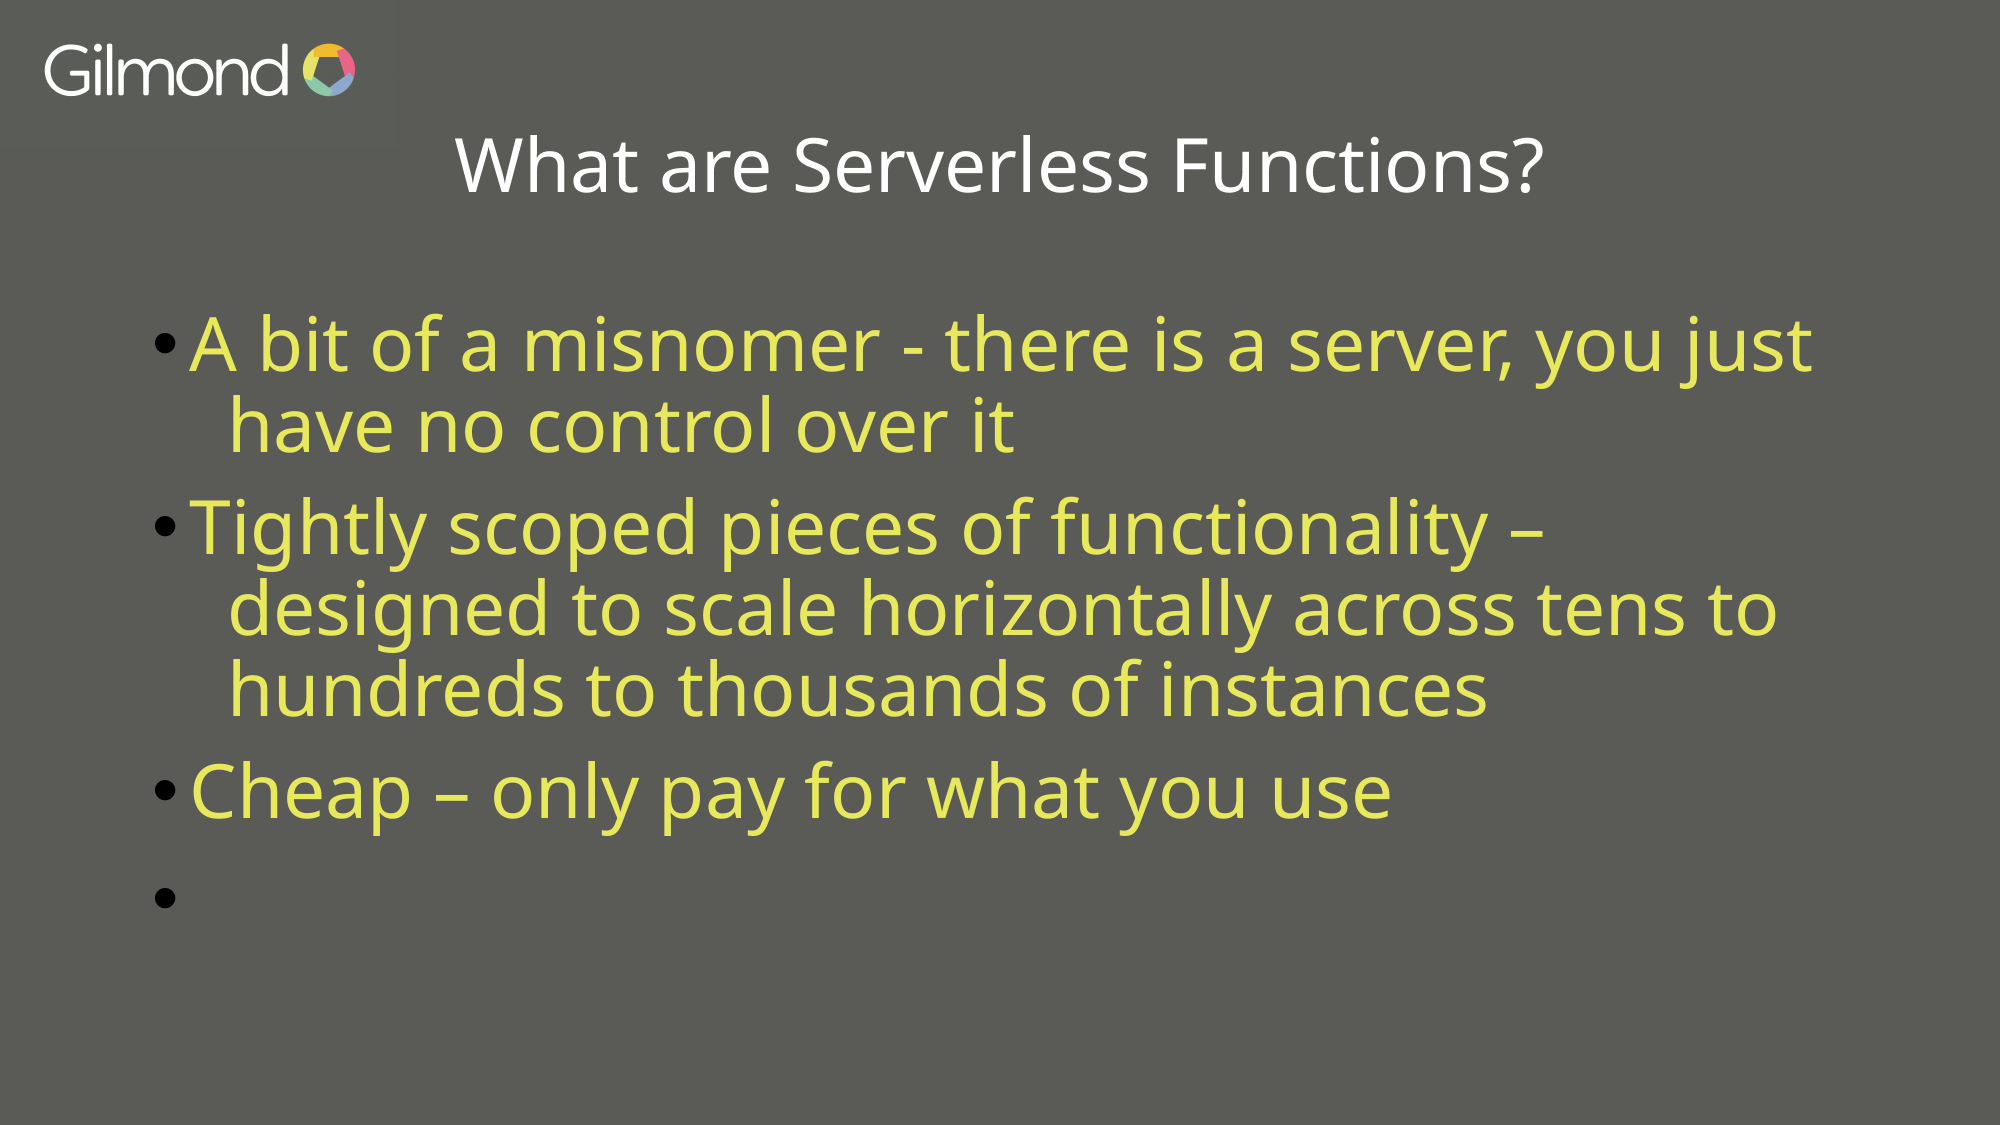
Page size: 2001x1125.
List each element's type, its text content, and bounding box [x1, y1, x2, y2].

list A bit of a misnomer - there is a server, you just have no control over it Tightly scoped pieces of functionality – designed to scale horizontally across tens to hundreds to thousands of instances Cheap – only pay for what you use [137, 299, 1863, 1014]
title What are Serverless Functions? [137, 59, 1863, 278]
picture [0, 0, 399, 149]
